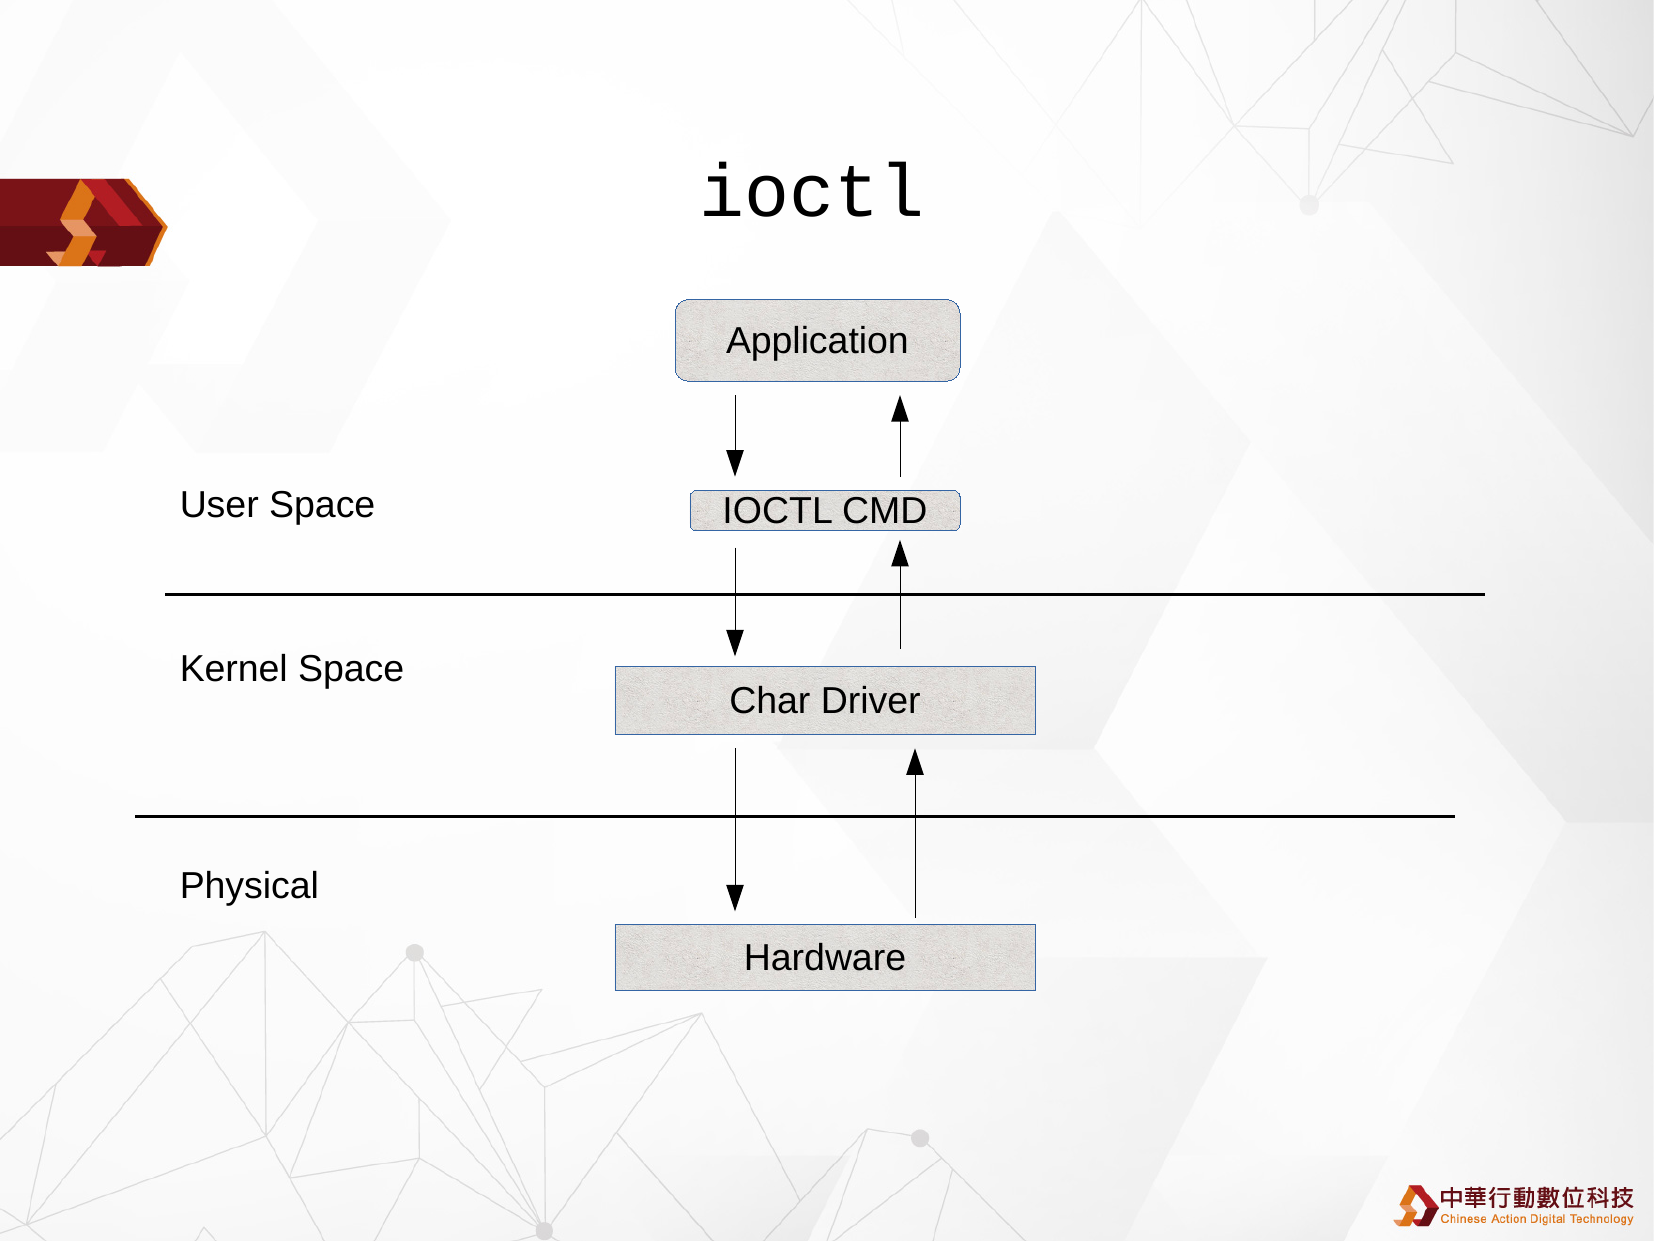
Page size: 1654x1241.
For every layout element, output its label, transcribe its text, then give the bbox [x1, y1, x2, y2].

text_box User Space [165, 476, 421, 534]
text_box Char Driver [615, 666, 1036, 735]
picture [0, 0, 1654, 1241]
text_box Hardware [615, 924, 1036, 991]
text_box Application [675, 299, 961, 382]
text_box IOCTL CMD [690, 490, 961, 531]
text_box Physical [165, 856, 421, 914]
text_box Kernel Space [165, 639, 421, 697]
title ioctl [118, 112, 1506, 281]
